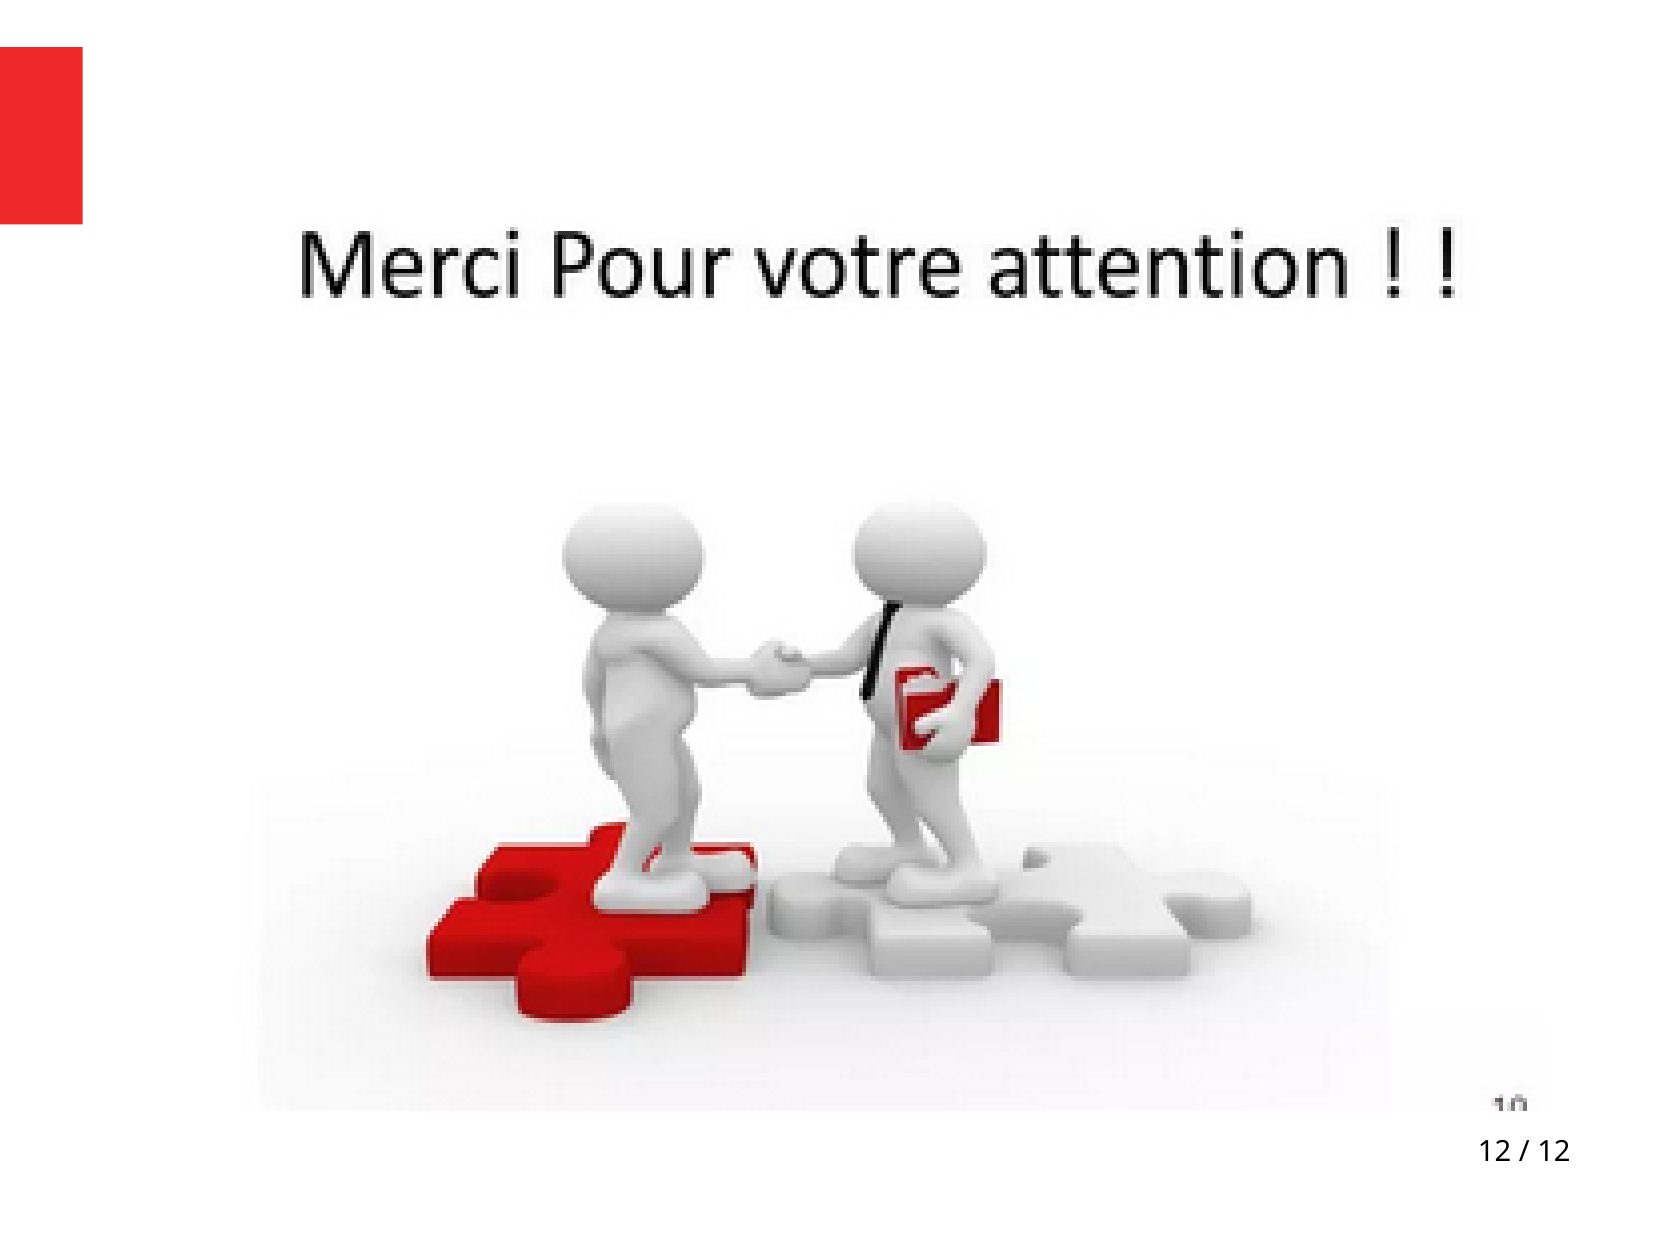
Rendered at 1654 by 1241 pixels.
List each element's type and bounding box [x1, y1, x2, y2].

picture [118, 85, 1548, 1111]
